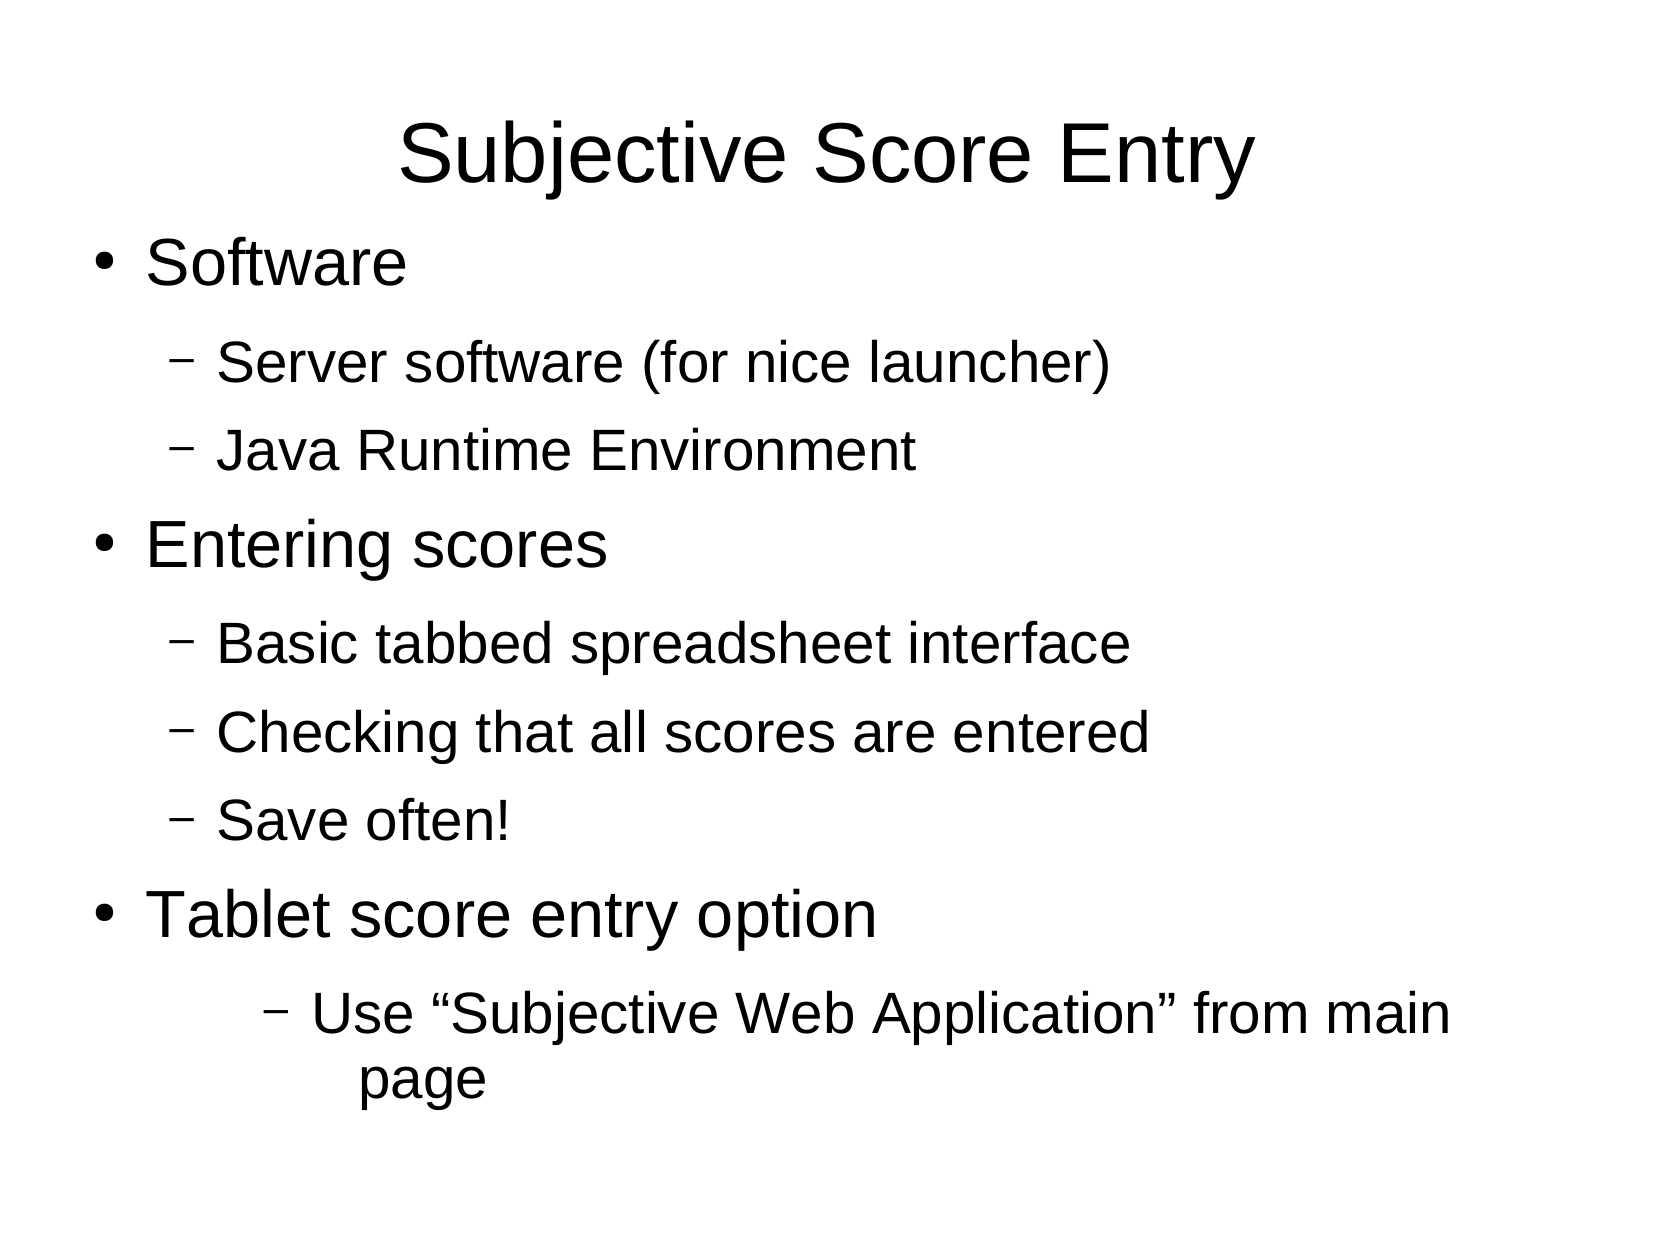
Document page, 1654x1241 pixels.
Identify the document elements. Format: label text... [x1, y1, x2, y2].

list Software Server software (for nice launcher) Java Runtime Environment Entering scores Basic tabbed spreadsheet interface Checking that all scores are entered Save often! Tablet score entry option Use “Subjective Web Application” from main page [75, 225, 1564, 1241]
title Subjective Score Entry [82, 49, 1571, 257]
